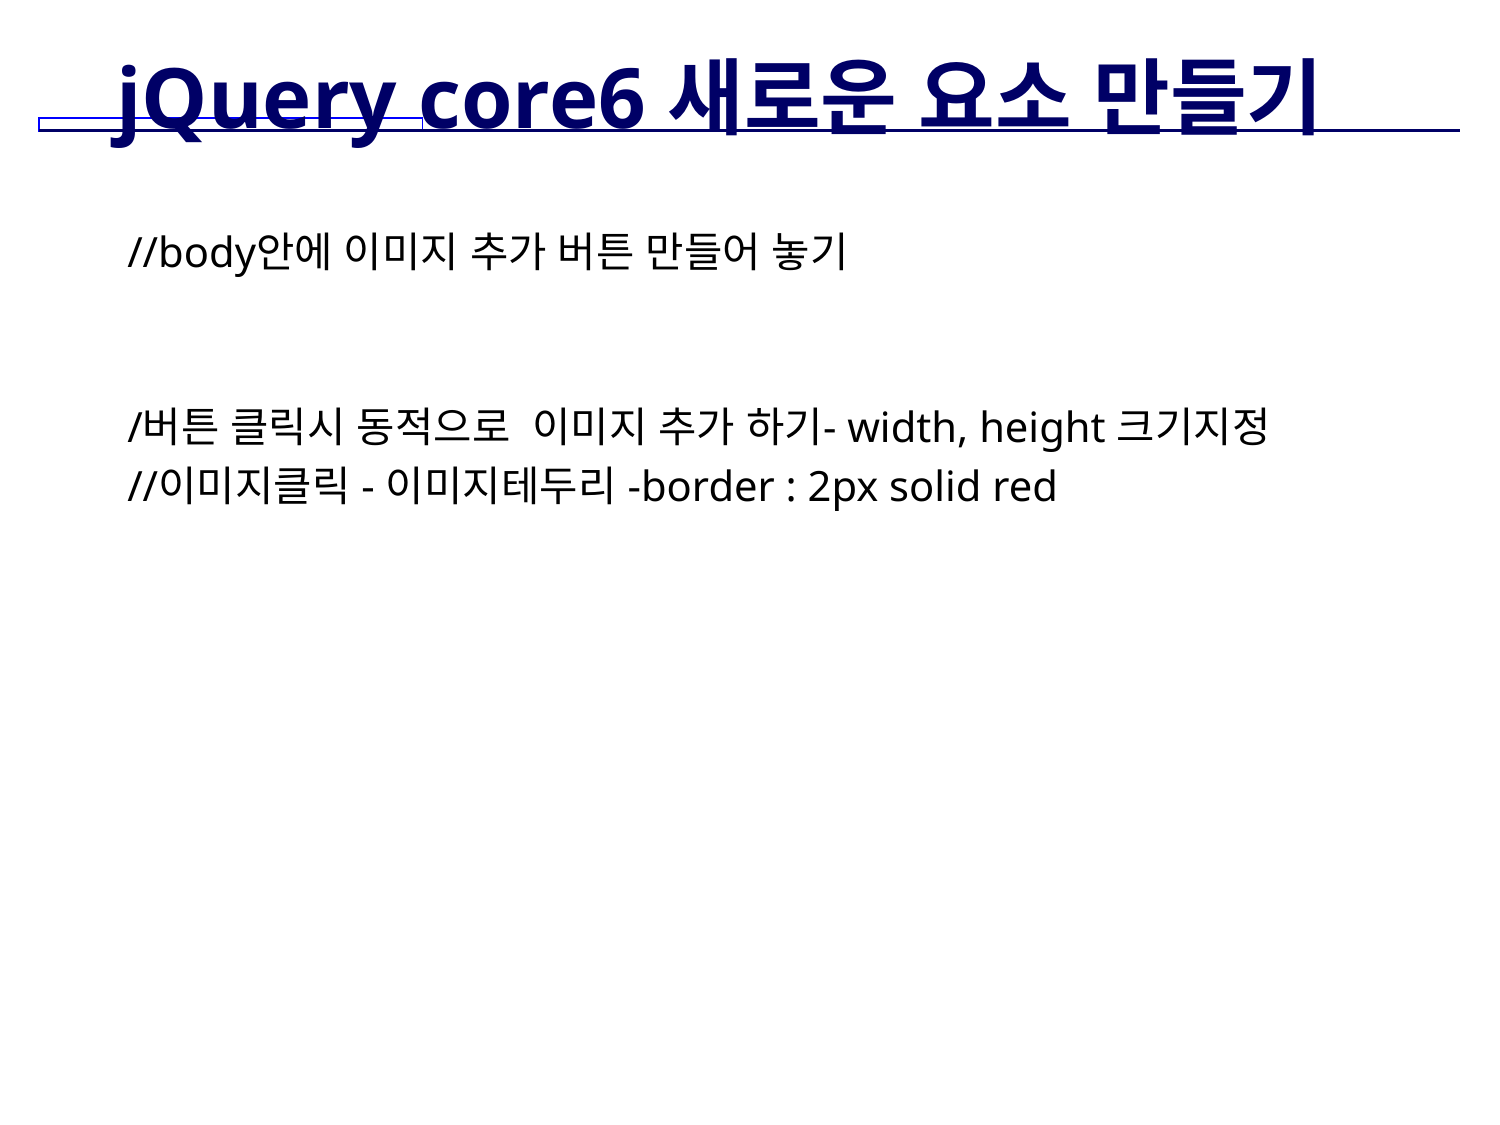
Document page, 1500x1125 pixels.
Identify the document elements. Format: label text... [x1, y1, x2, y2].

list //body안에 이미지 추가 버튼 만들어 놓기 /버튼 클릭시 동적으로 이미지 추가 하기- width, height 크기지정 //이미지클릭 - 이미지테두리 -border : 2px solid red [112, 218, 1460, 999]
title jQuery core6 새로운 요소 만들기 [101, 37, 1380, 132]
